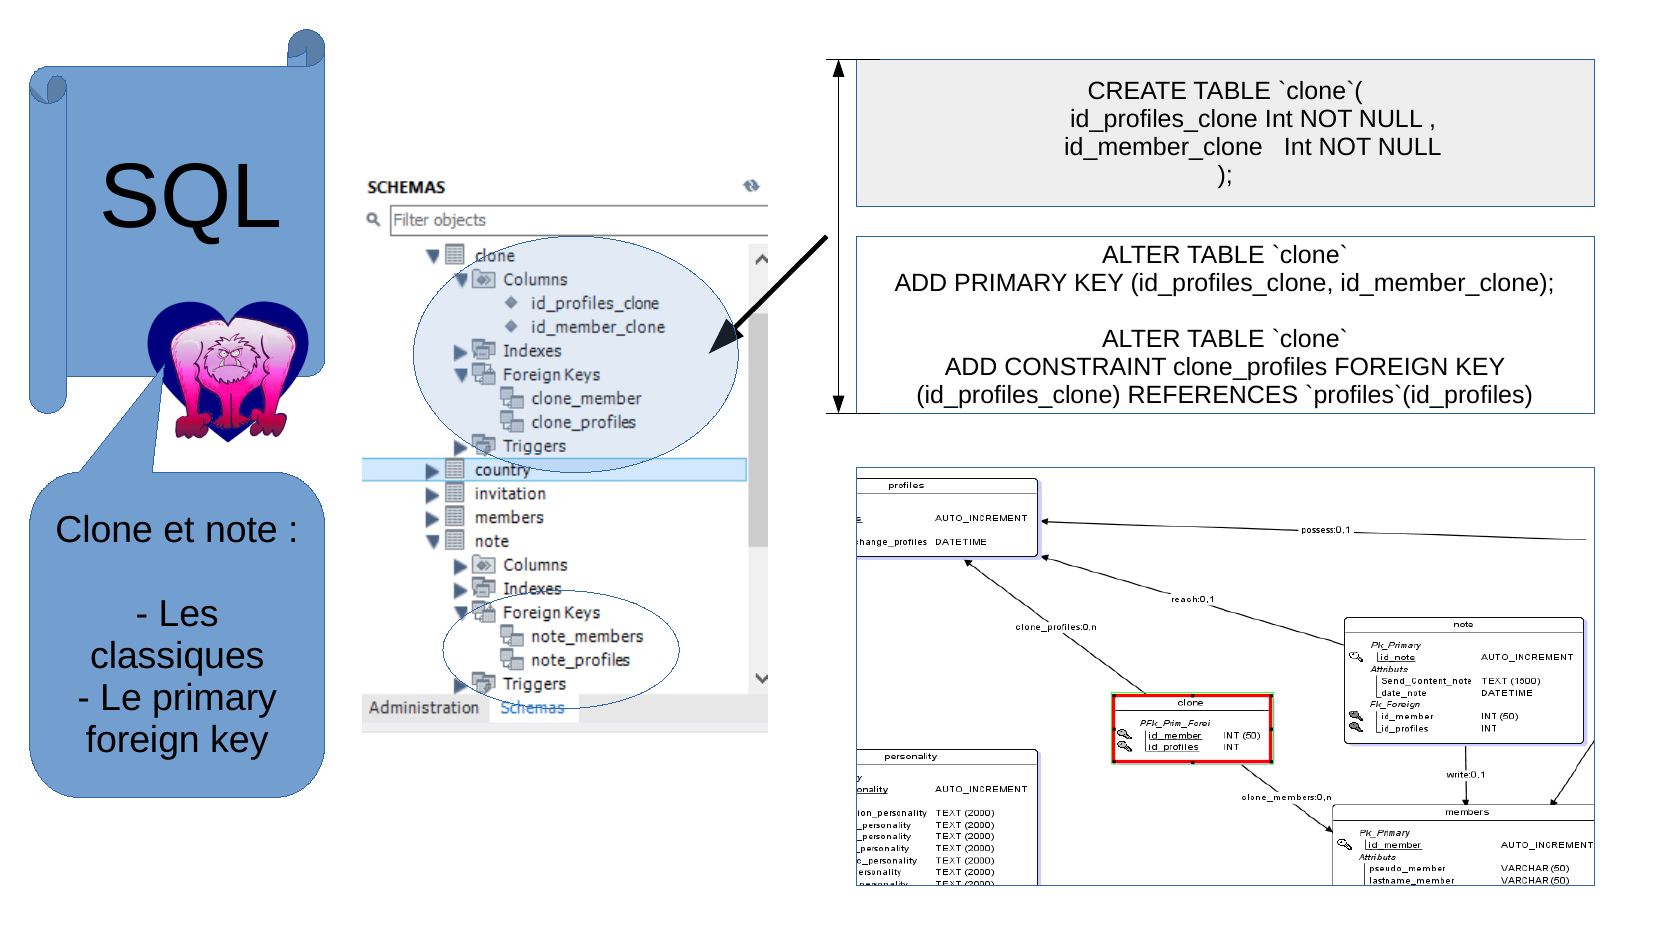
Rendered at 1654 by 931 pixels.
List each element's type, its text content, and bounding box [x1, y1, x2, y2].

picture [147, 301, 309, 443]
picture [362, 177, 768, 733]
text_box [29, 29, 325, 414]
picture [856, 467, 1595, 886]
text_box [442, 590, 680, 709]
title SQL [70, 118, 313, 274]
text_box ALTER TABLE `clone` ADD PRIMARY KEY (id_profiles_clone, id_member_clone); ALTER TABLE `clone` ADD CONSTRAINT clone_profiles FOREIGN KEY (id_profiles_clone) REFERENCES `profiles`(id_profiles) [856, 236, 1595, 414]
text_box CREATE TABLE `clone`( id_profiles_clone Int NOT NULL , id_member_clone Int NOT NULL ); [856, 59, 1595, 207]
text_box [413, 236, 739, 473]
text_box Clone et note : - Les classiques - Le primary foreign key [29, 364, 325, 798]
